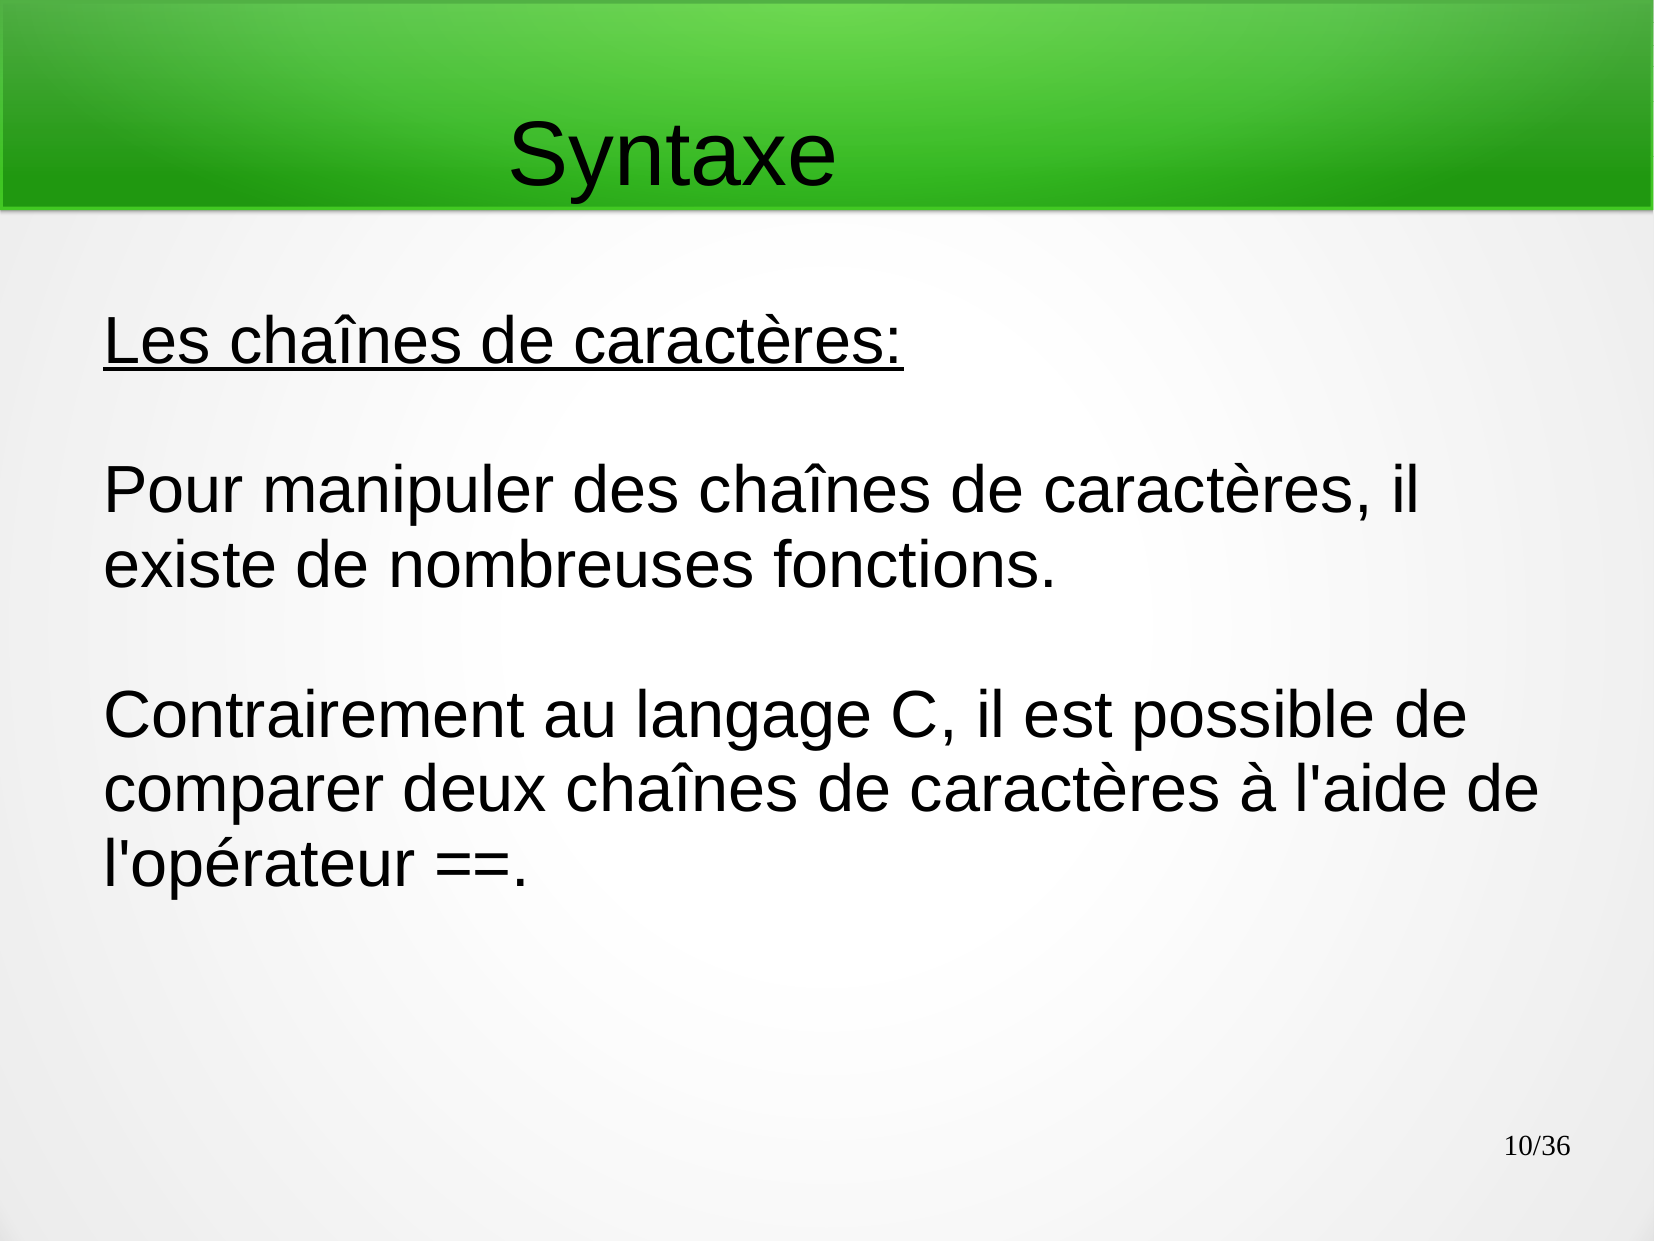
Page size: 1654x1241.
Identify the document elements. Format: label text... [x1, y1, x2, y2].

text_box Les chaînes de caractères: Pour manipuler des chaînes de caractères, il existe de nombreuses fonctions. Contrairement au langage C, il est possible de comparer deux chaînes de caractères à l'aide de l'opérateur ==. [88, 295, 1565, 984]
title Syntaxe [82, 94, 1264, 213]
